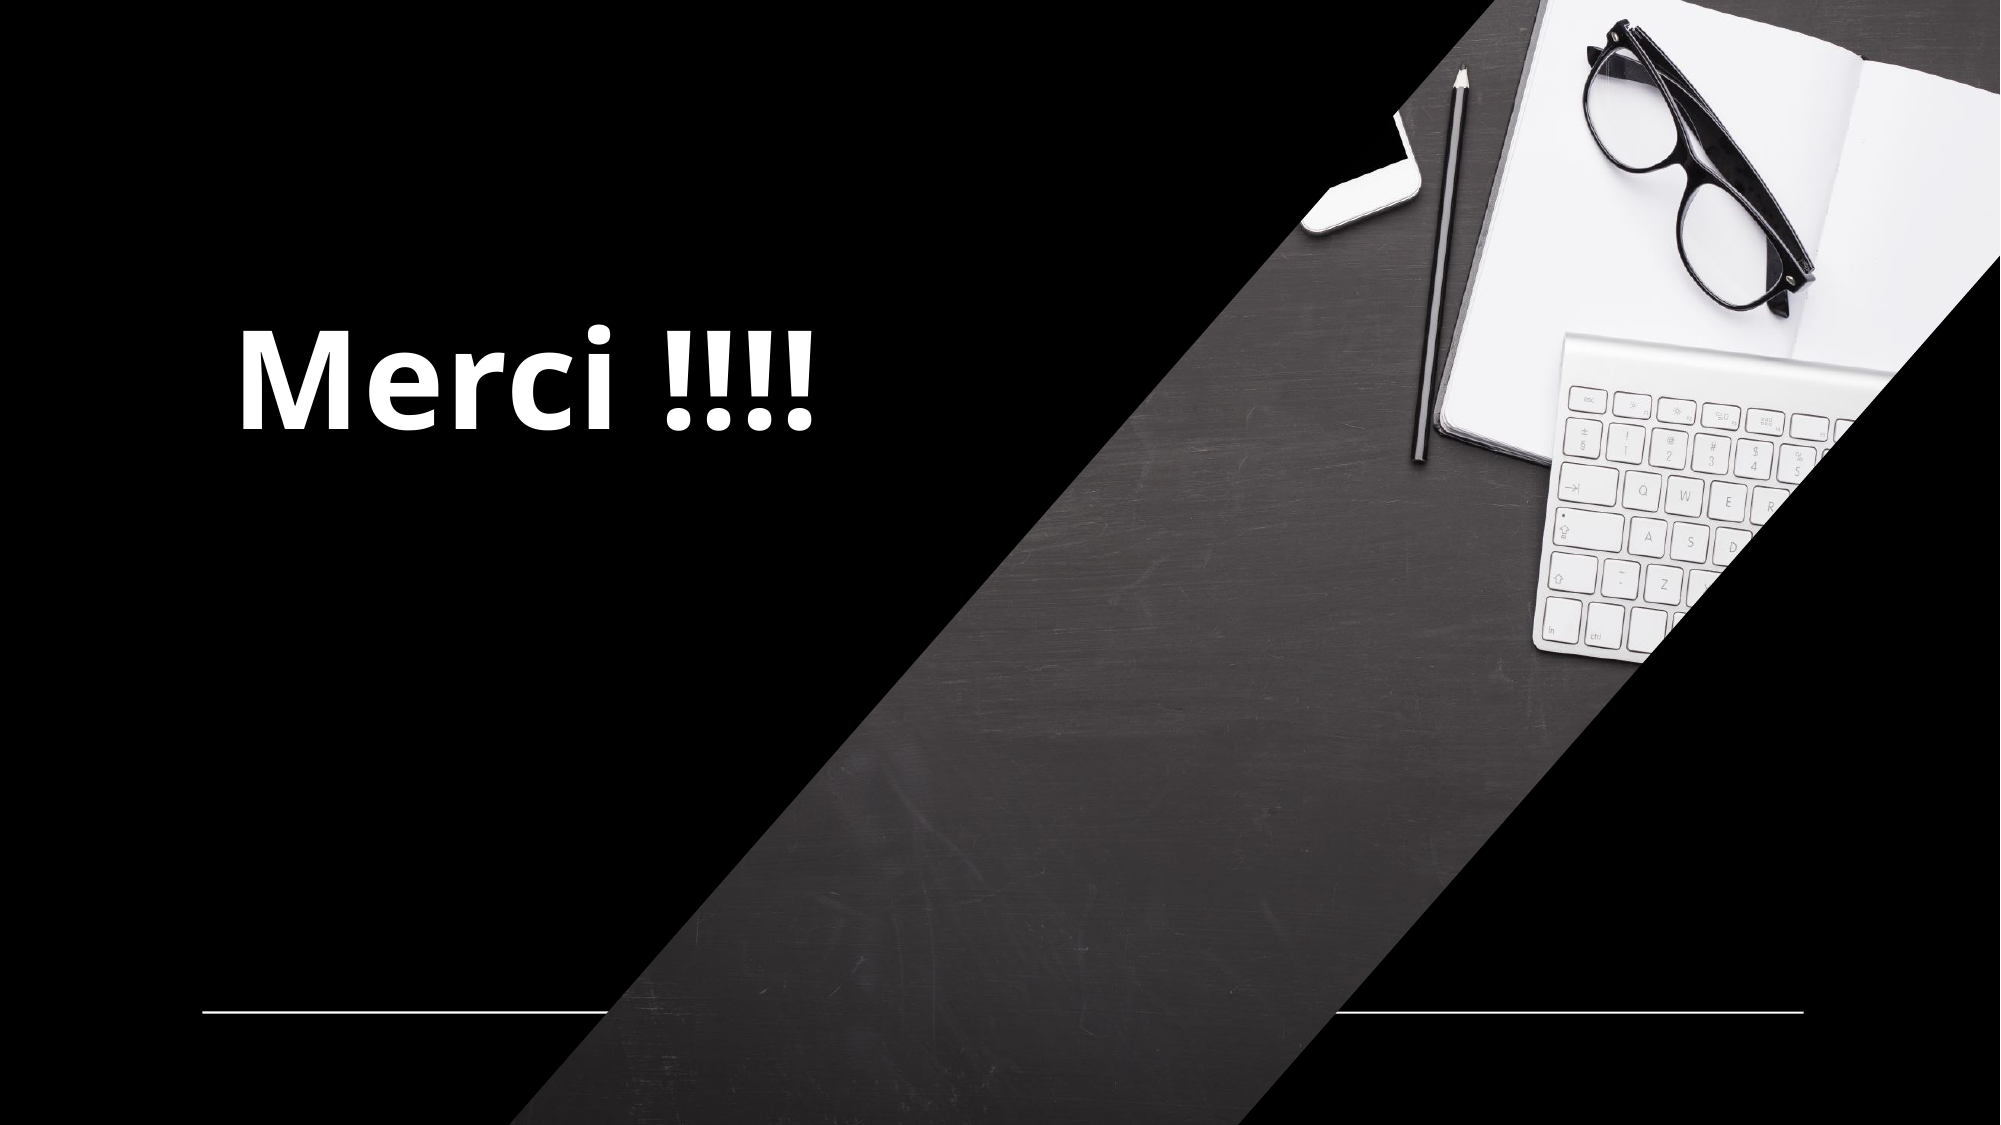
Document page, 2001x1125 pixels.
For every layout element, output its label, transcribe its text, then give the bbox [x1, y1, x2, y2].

text_box [508, 0, 2000, 1125]
title Merci !!!! [137, 240, 916, 473]
